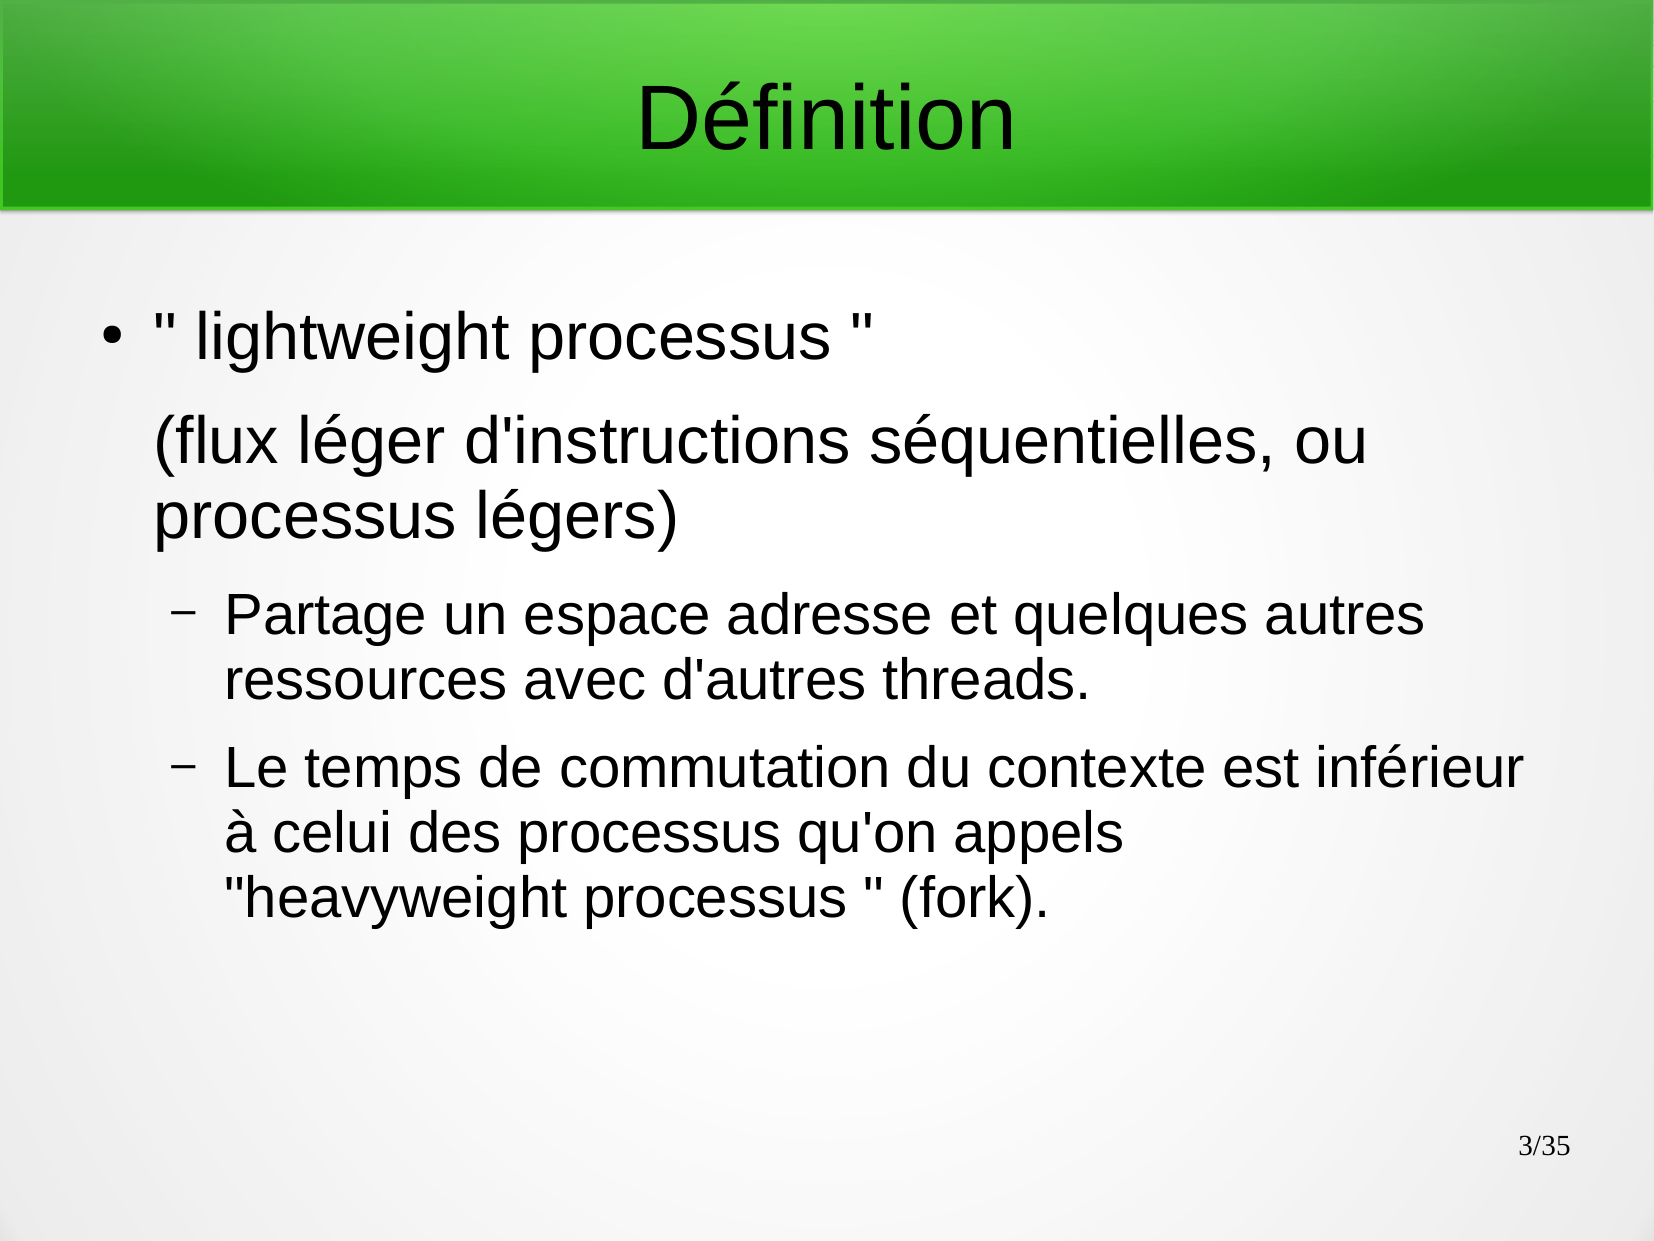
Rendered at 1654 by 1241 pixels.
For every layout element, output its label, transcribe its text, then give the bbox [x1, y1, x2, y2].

list " lightweight processus " (flux léger d'instructions séquentielles, ou processus légers) Partage un espace adresse et quelques autres ressources avec d'autres threads. Le temps de commutation du contexte est inférieur à celui des processus qu'on appels "heavyweight processus " (fork). [82, 299, 1571, 1019]
title Définition [82, 47, 1571, 189]
